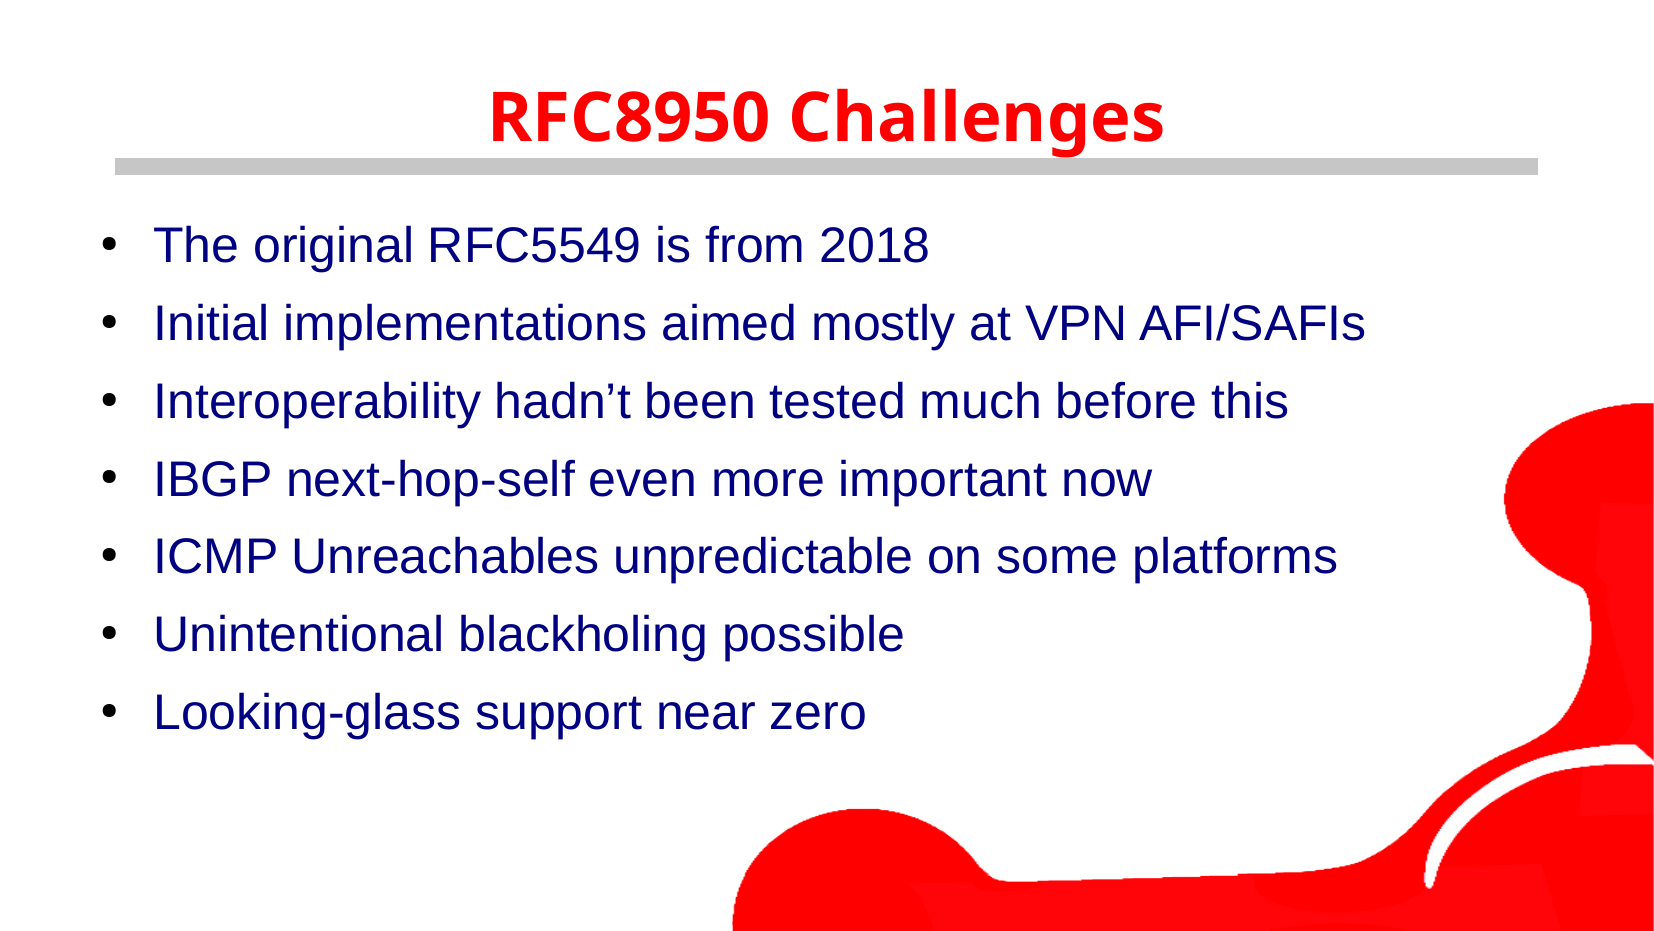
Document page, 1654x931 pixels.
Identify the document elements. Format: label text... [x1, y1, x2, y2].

list The original RFC5549 is from 2018 Initial implementations aimed mostly at VPN AFI/SAFIs Interoperability hadn’t been tested much before this IBGP next-hop-self even more important now ICMP Unreachables unpredictable on some platforms Unintentional blackholing possible Looking-glass support near zero [82, 217, 1571, 804]
title RFC8950 Challenges [82, 36, 1571, 193]
